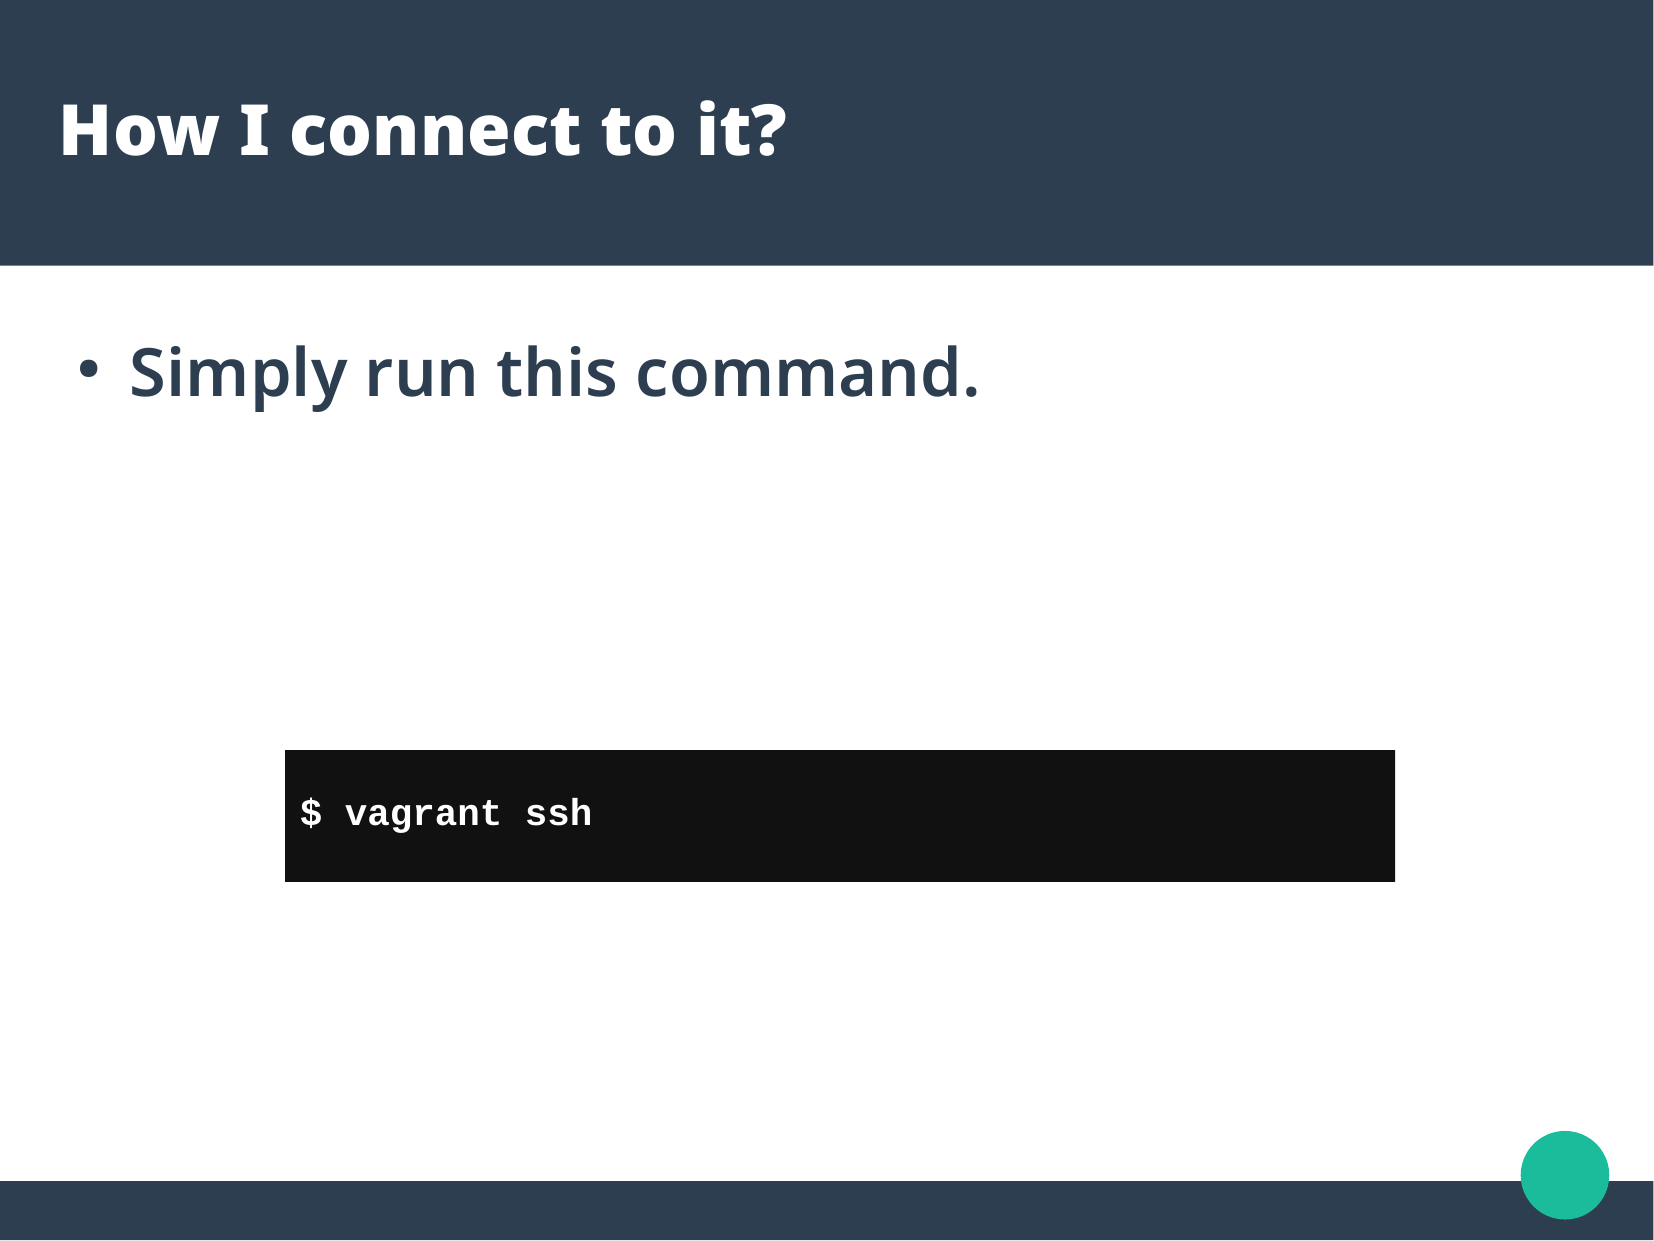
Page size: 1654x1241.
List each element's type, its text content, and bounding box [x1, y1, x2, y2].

text_box $ vagrant ssh [285, 750, 1396, 882]
list Simply run this command. [59, 324, 1595, 1152]
title How I connect to it? [59, 49, 1595, 207]
